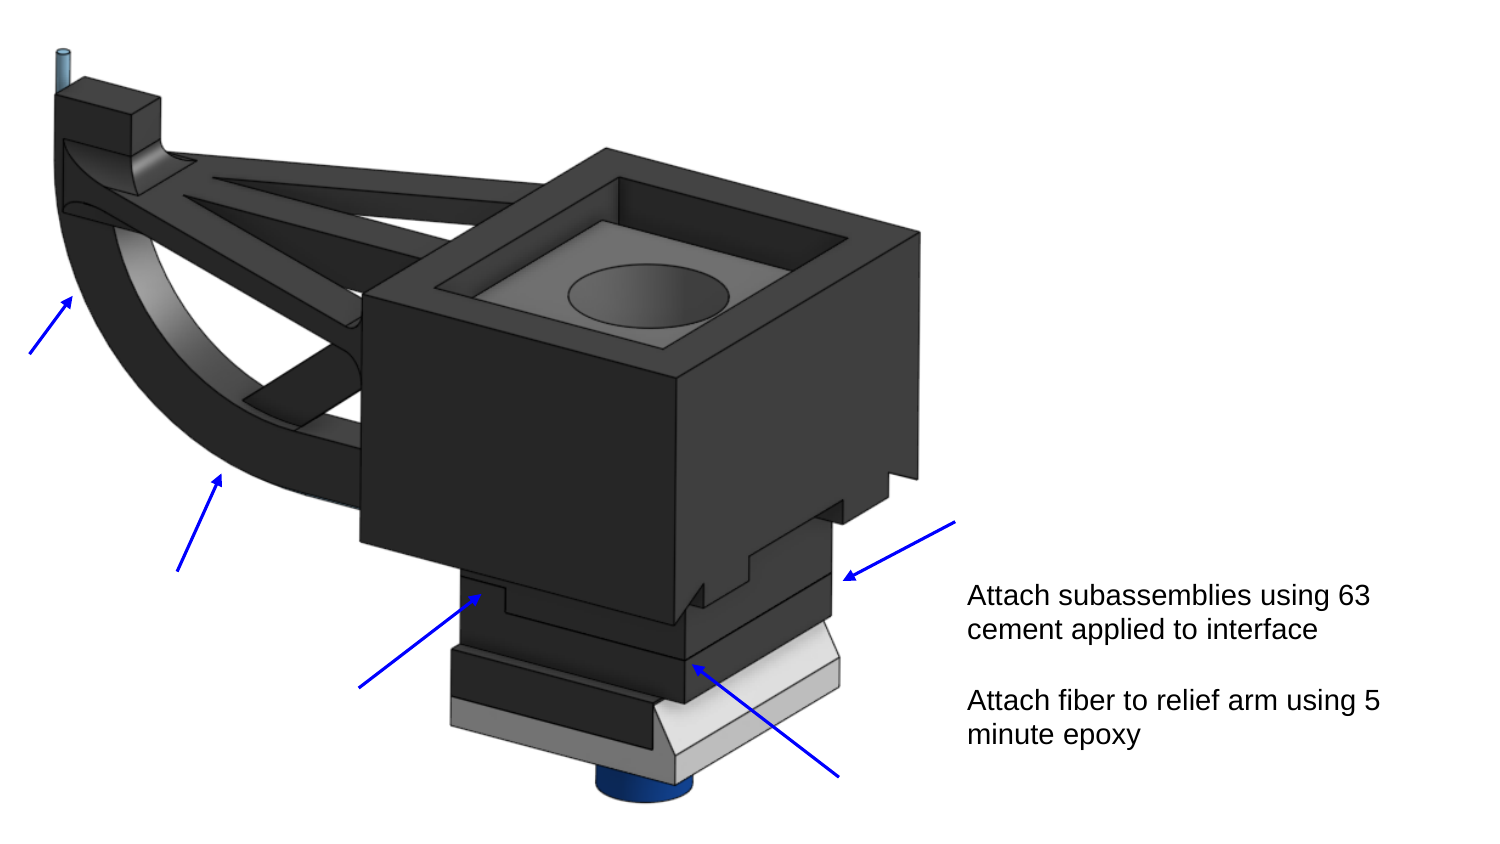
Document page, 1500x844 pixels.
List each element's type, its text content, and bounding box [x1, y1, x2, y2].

text_box Attach subassemblies using 63 cement applied to interface Attach fiber to relief arm using 5 minute epoxy [952, 560, 1441, 766]
picture [24, 24, 944, 819]
